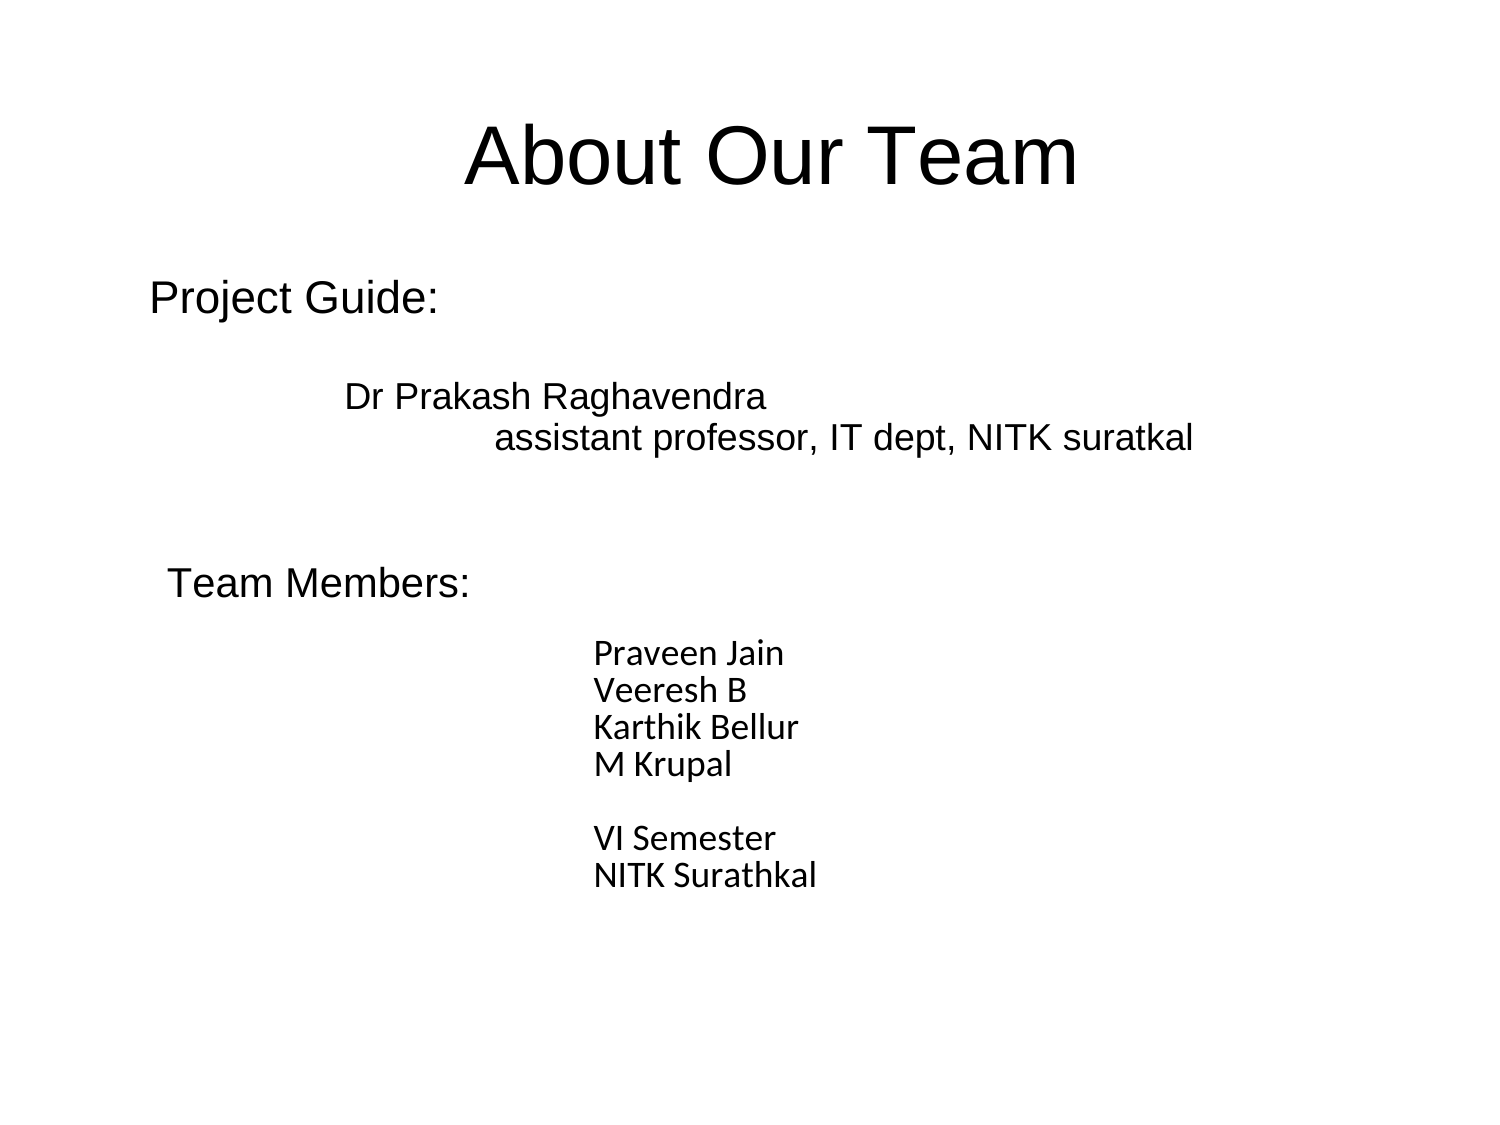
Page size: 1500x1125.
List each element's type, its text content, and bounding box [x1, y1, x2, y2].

text_box Praveen Jain Veeresh B Karthik Bellur M Krupal VI Semester NITK Surathkal [578, 630, 942, 1100]
text_box Dr Prakash Raghavendra assistant professor, IT dept, NITK suratkal [344, 376, 1197, 463]
text_box Team Members: [166, 561, 471, 612]
text_box Project Guide: [149, 273, 439, 326]
text_box About Our Team [464, 111, 1062, 207]
